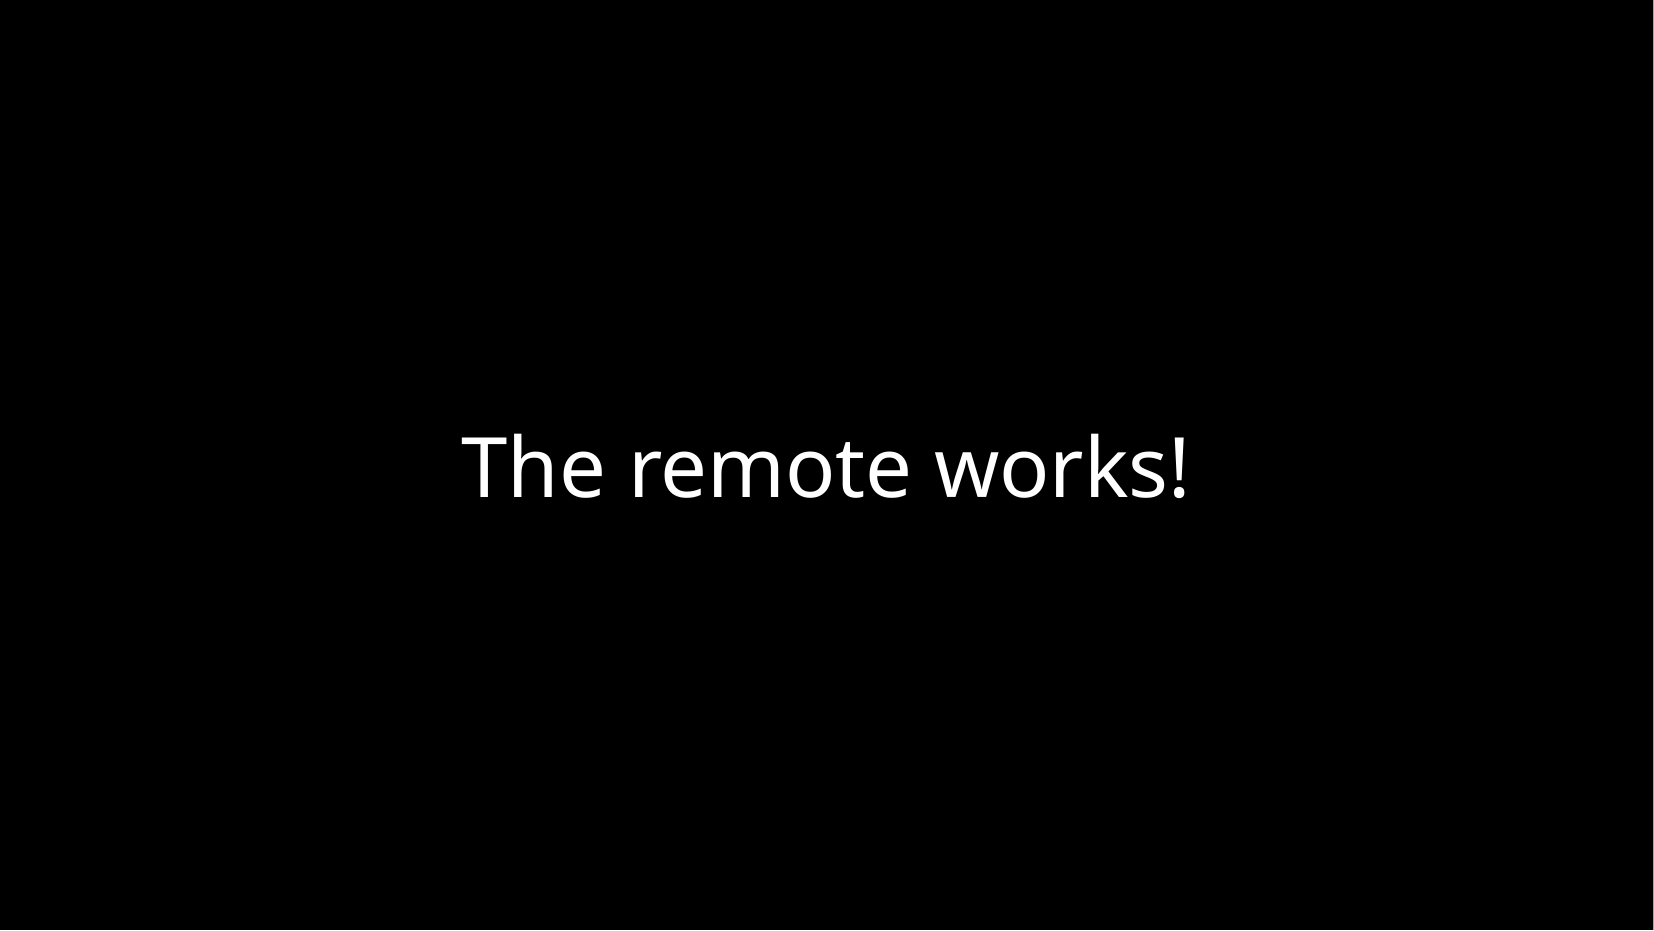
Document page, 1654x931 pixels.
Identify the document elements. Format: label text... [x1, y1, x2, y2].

subtitle The remote works! [82, 46, 1571, 884]
